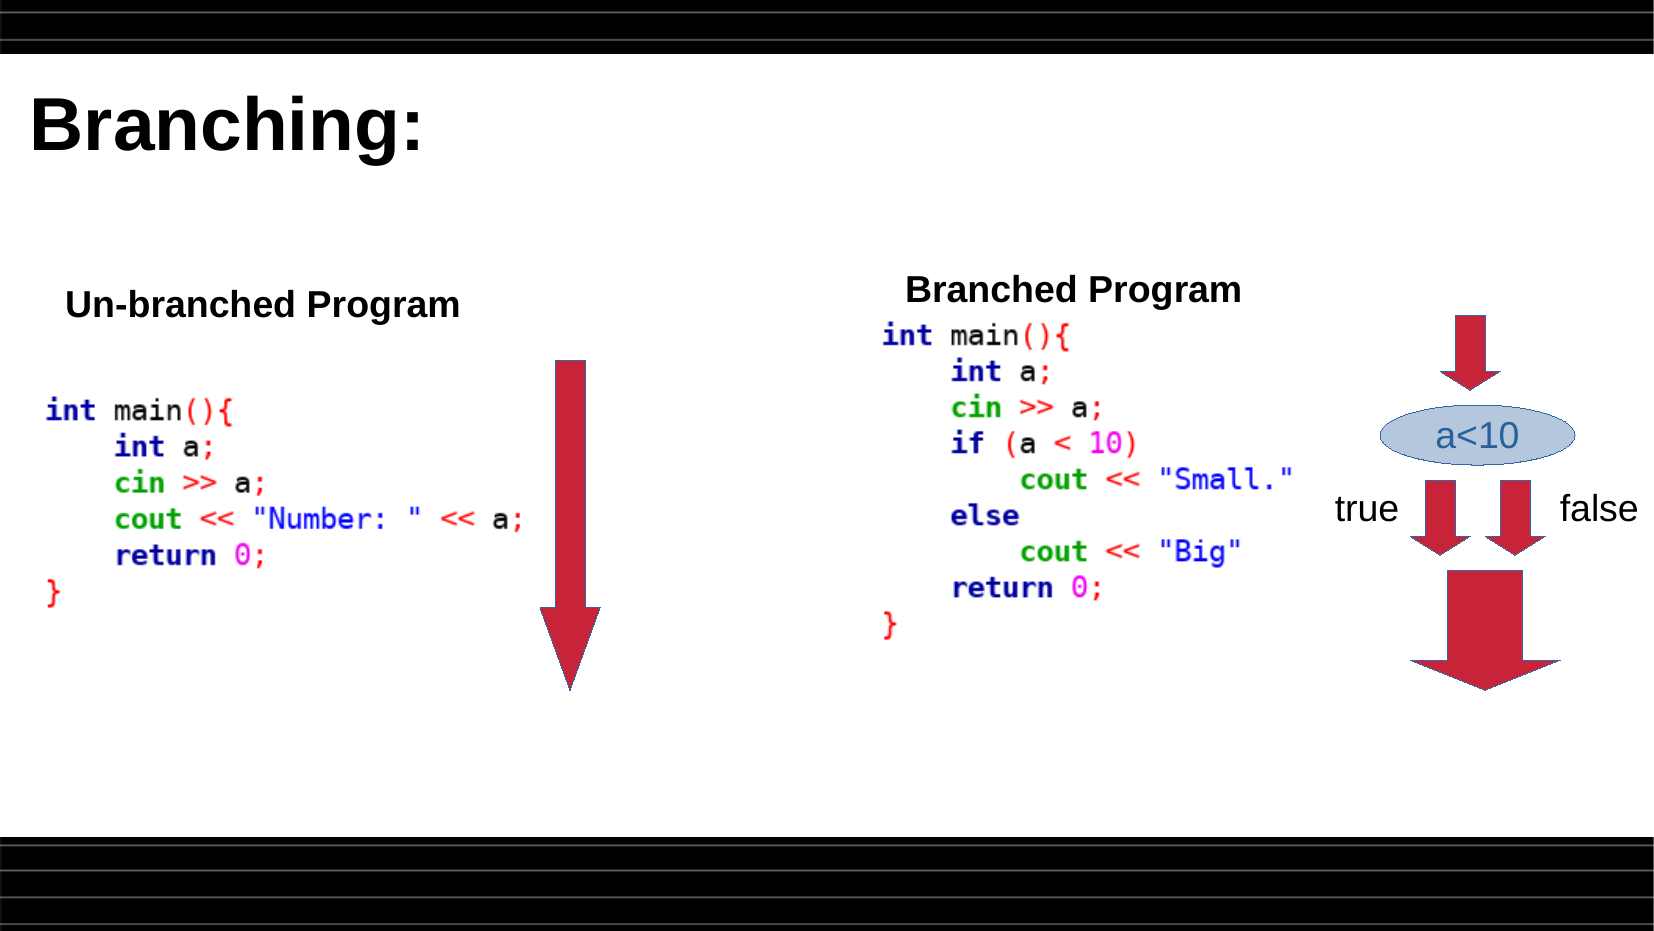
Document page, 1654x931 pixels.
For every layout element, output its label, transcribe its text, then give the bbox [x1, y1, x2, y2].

text_box Branched Program [855, 240, 1291, 331]
text_box a<10 [1380, 405, 1576, 466]
text_box [540, 360, 601, 691]
picture [0, 0, 1654, 54]
text_box false [1545, 480, 1654, 537]
text_box [1440, 315, 1501, 391]
picture [883, 314, 1306, 654]
picture [45, 389, 531, 622]
text_box true [1320, 480, 1425, 537]
picture [0, 837, 1654, 931]
text_box [1410, 570, 1561, 691]
text_box Branching: [15, 75, 1591, 174]
text_box [1485, 480, 1546, 556]
text_box Un-branched Program [15, 255, 481, 396]
text_box [1410, 480, 1471, 556]
